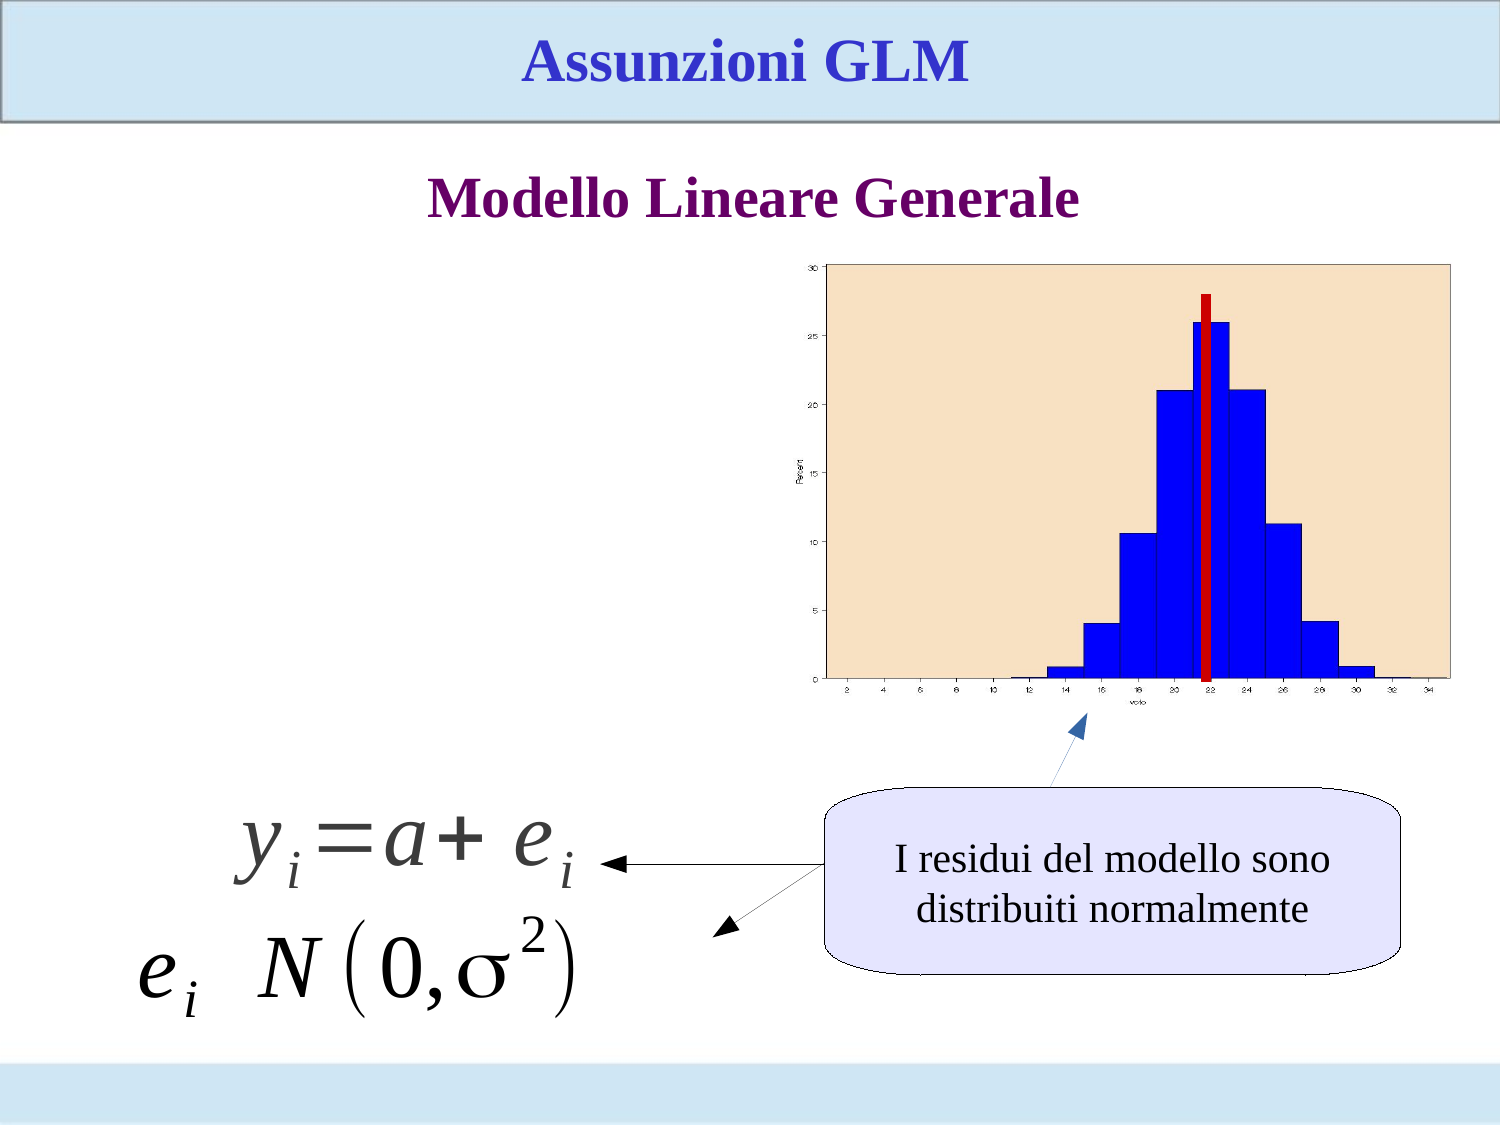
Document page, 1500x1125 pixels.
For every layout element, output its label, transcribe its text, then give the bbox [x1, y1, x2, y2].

chart [112, 902, 603, 1030]
picture [0, 0, 1500, 1125]
text_box Modello Lineare Generale [412, 151, 1096, 238]
title Assunzioni GLM [214, 9, 1278, 105]
text_box I residui del modello sono distribuiti normalmente [824, 787, 1401, 976]
chart [207, 785, 594, 901]
